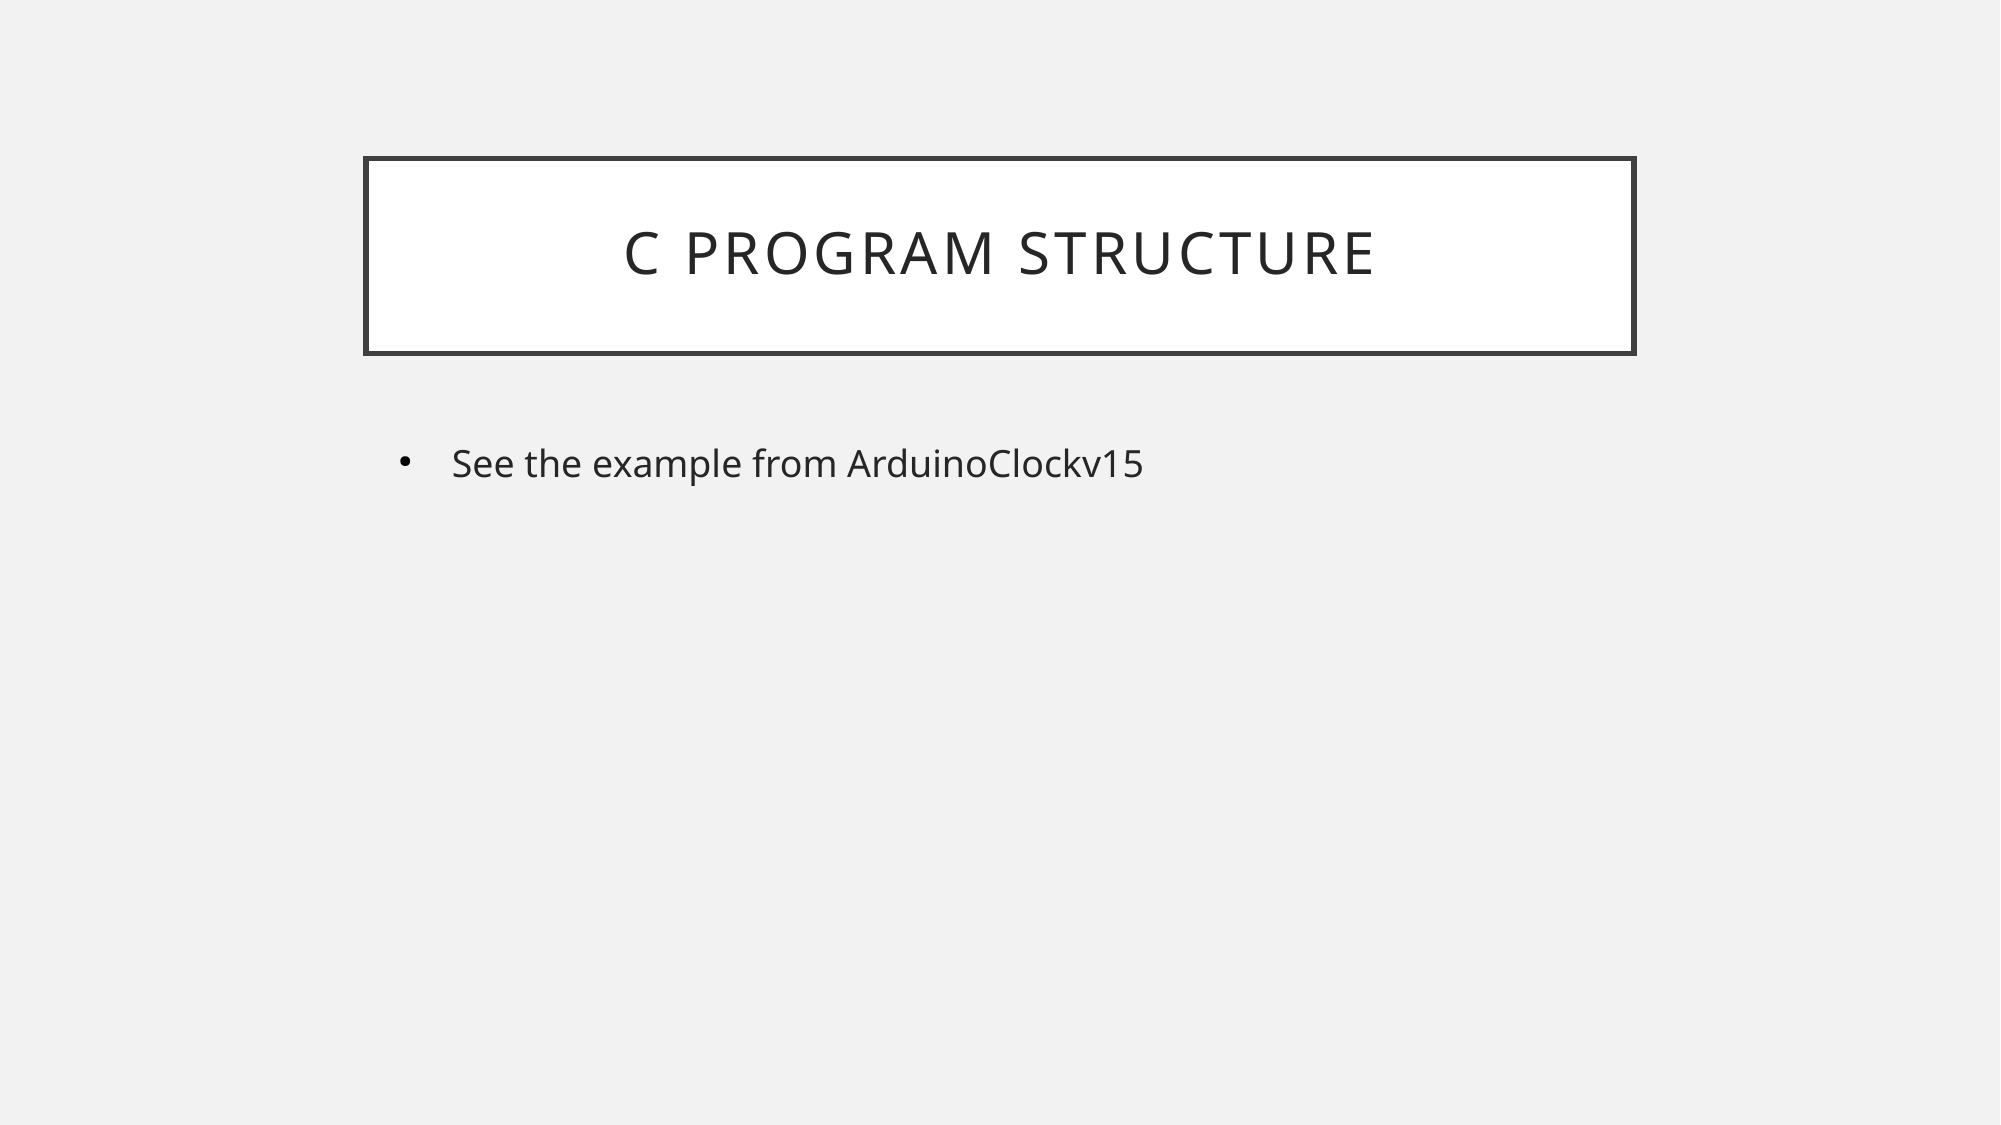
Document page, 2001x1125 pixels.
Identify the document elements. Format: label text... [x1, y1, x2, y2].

title C program structure [366, 158, 1634, 354]
list See the example from ArduinoClockv15 [366, 432, 1634, 942]
